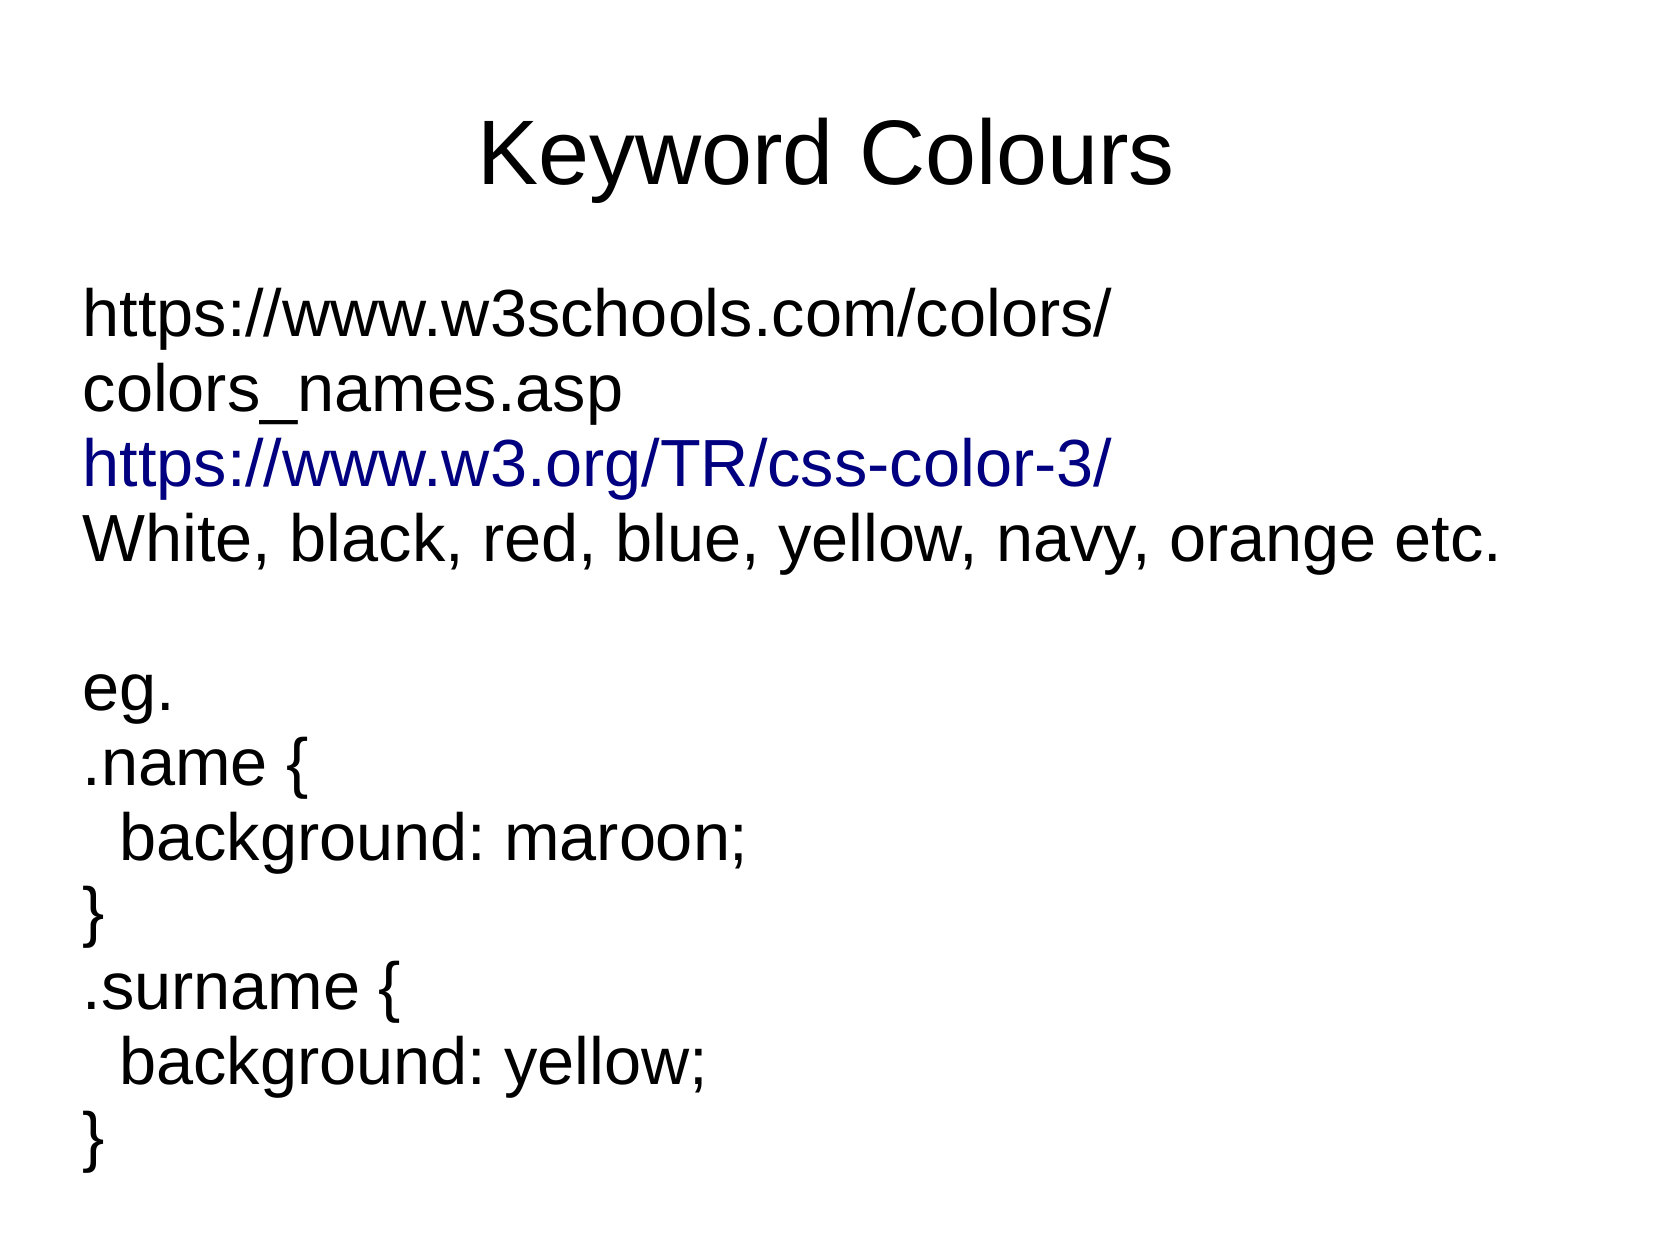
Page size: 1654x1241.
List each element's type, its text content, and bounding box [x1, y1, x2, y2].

subtitle https://www.w3schools.com/colors/colors_names.asp https://www.w3.org/TR/css-color-3/ White, black, red, blue, yellow, navy, orange etc. eg. .name { background: maroon; } .surname { background: yellow; } [82, 0, 1571, 1241]
